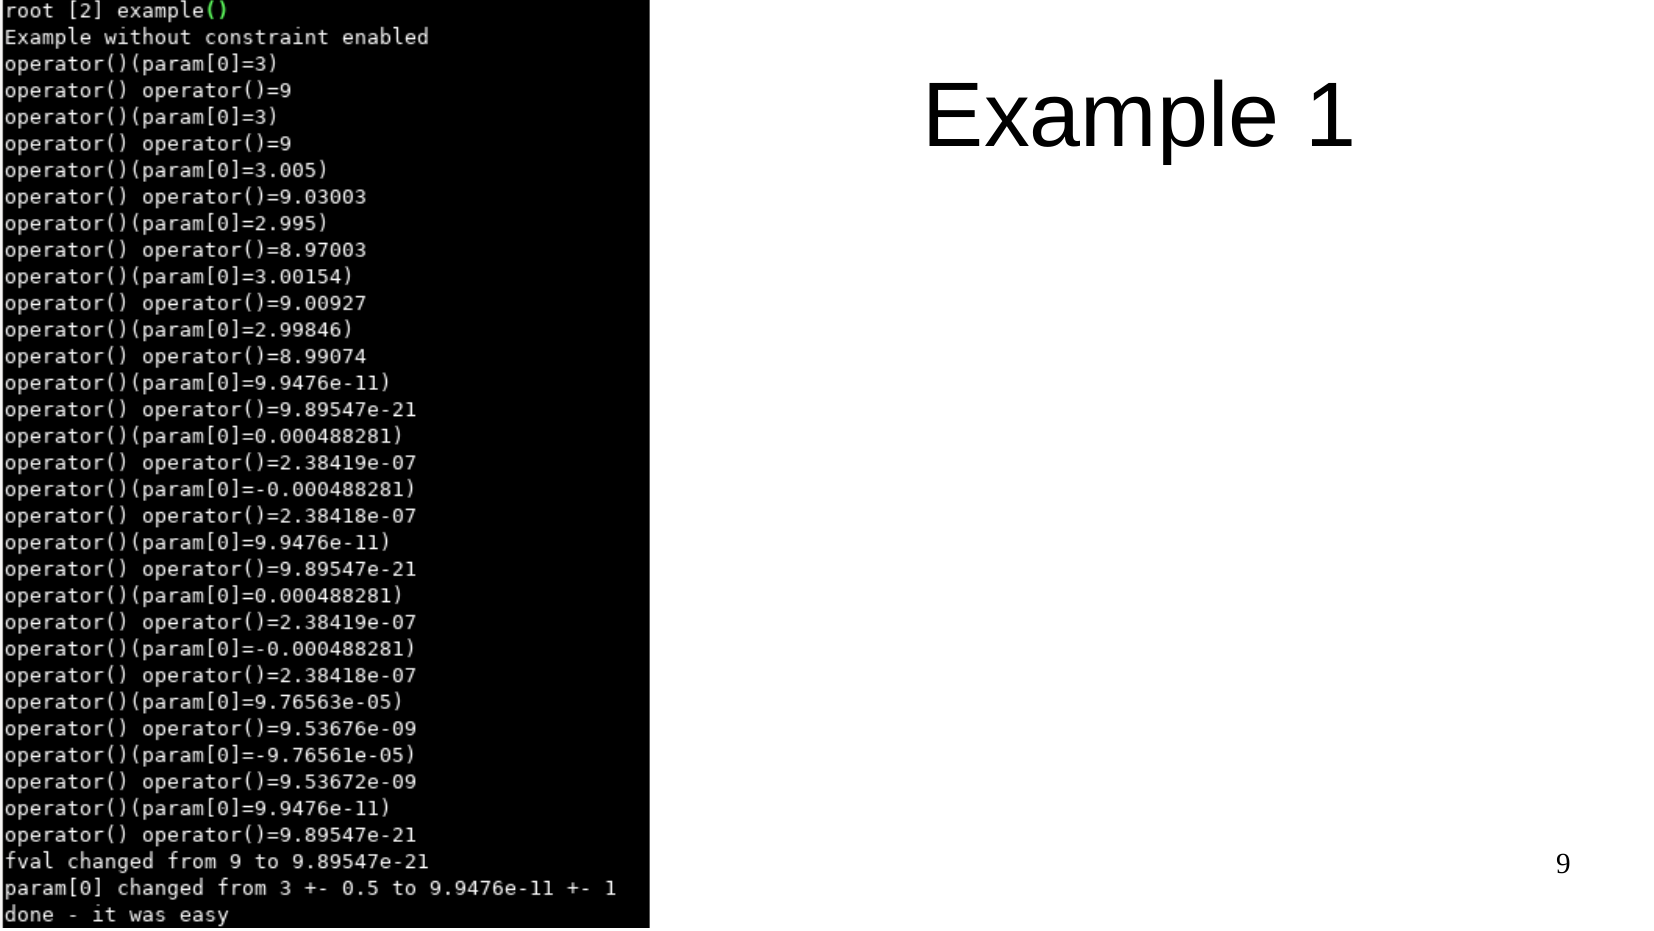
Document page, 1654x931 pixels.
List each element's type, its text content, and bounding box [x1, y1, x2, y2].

title Example 1 [696, 37, 1583, 193]
picture [0, 0, 650, 929]
